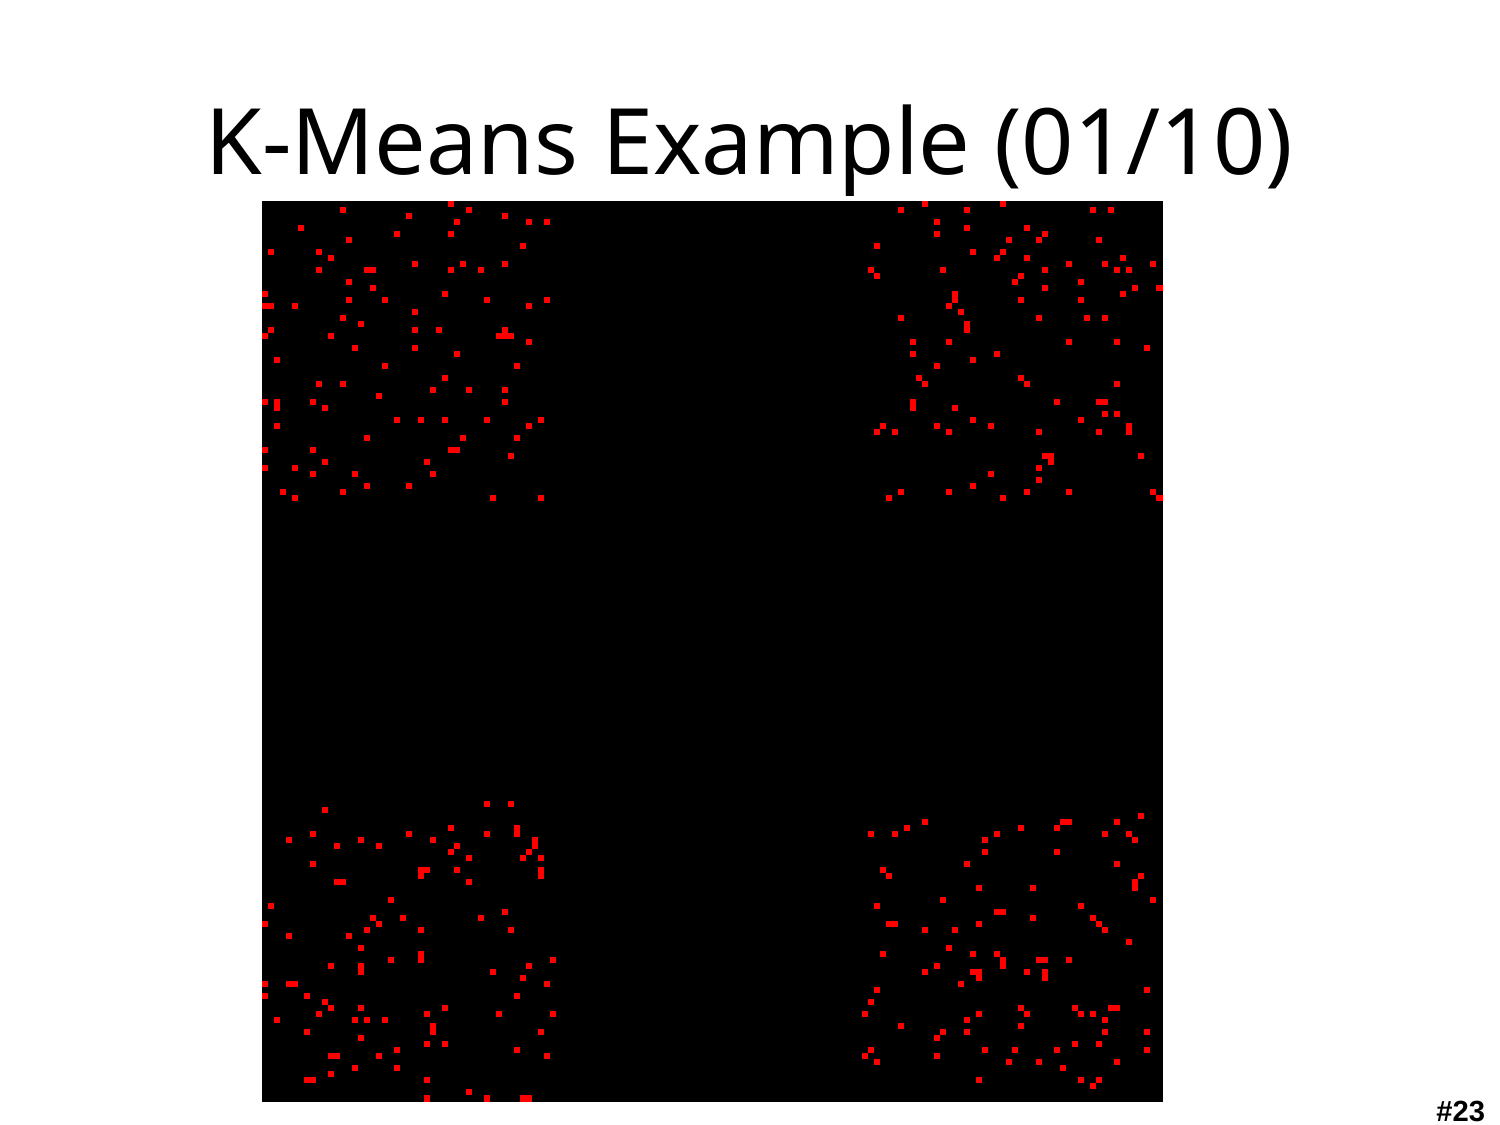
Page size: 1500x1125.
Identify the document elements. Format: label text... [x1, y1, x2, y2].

title K-Means Example (01/10) [24, 52, 1476, 226]
picture [262, 201, 1163, 1102]
